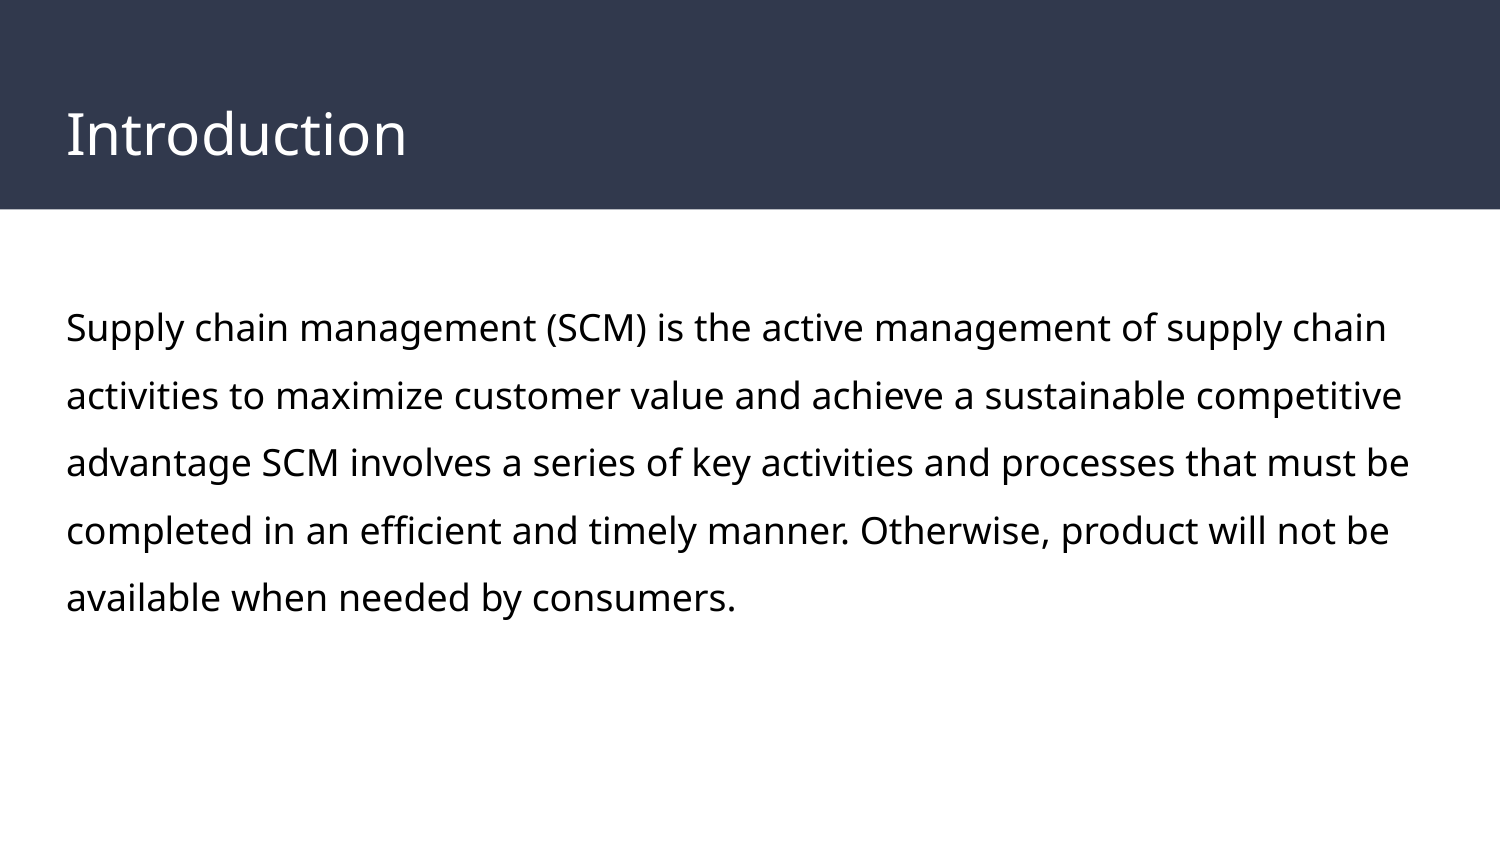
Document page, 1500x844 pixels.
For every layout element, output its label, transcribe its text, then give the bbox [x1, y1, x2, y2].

title Introduction [51, 82, 1449, 185]
text_box Supply chain management (SCM) is the active management of supply chain activities to maximize customer value and achieve a sustainable competitive advantage SCM involves a series of key activities and processes that must be completed in an efficient and timely manner. Otherwise, product will not be available when needed by consumers. [51, 266, 1449, 832]
